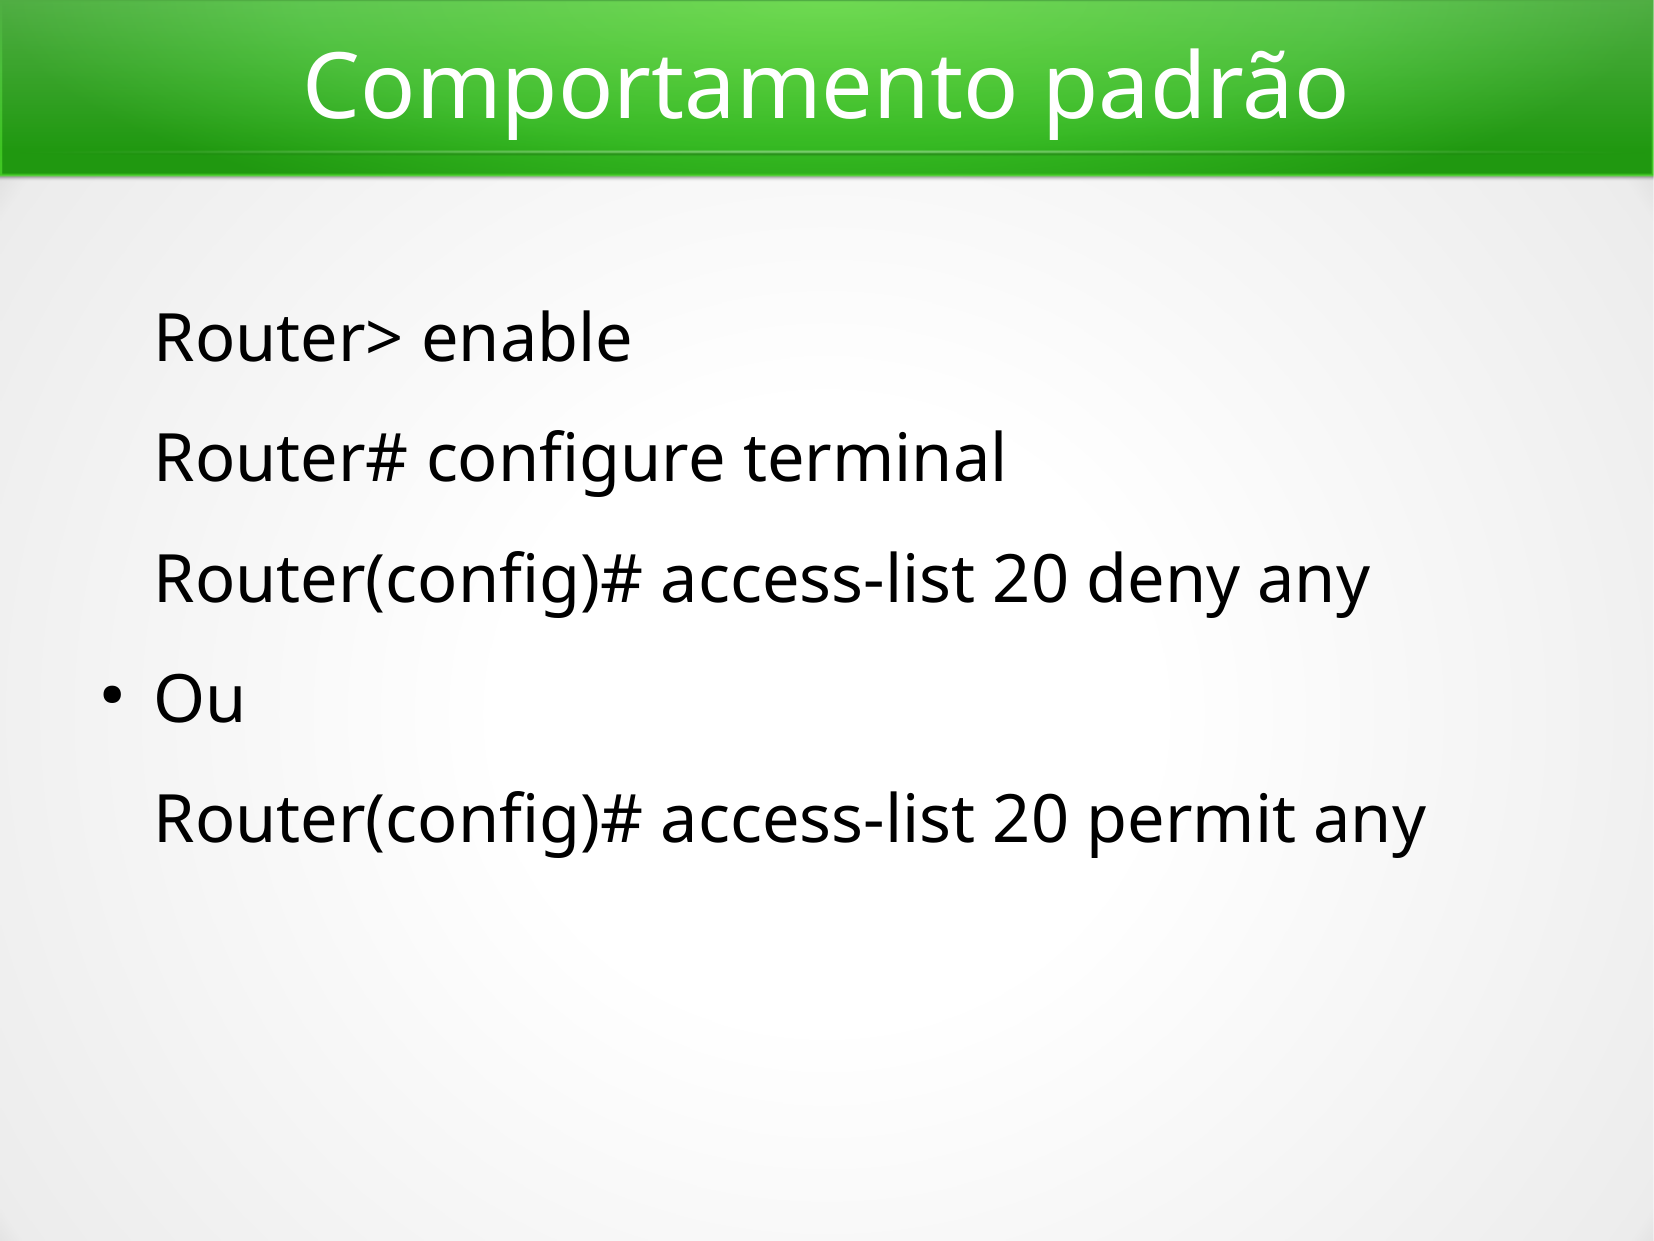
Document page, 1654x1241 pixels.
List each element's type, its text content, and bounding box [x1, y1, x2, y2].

picture [0, 0, 1654, 1241]
title Comportamento padrão [82, 11, 1571, 154]
list Router> enable Router# configure terminal Router(config)# access-list 20 deny any Ou Router(config)# access-list 20 permit any [82, 290, 1571, 1010]
